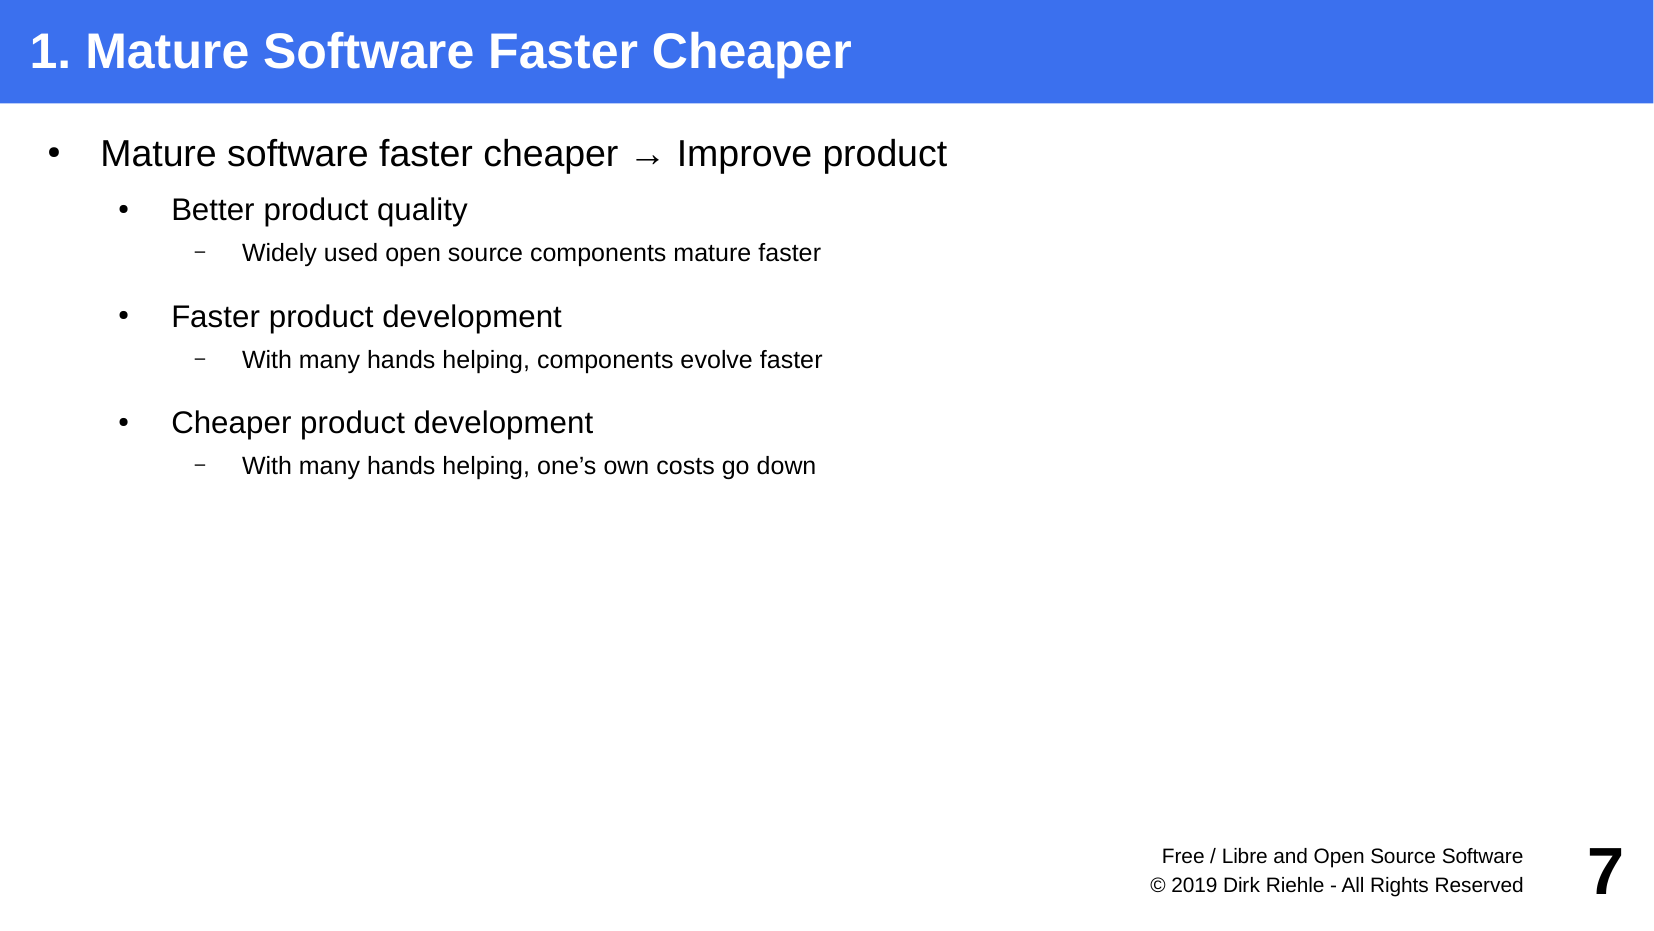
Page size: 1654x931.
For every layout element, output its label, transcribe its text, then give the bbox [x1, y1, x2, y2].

list Mature software faster cheaper → Improve product Better product quality Widely used open source components mature faster Faster product development With many hands helping, components evolve faster Cheaper product development With many hands helping, one’s own costs go down [29, 132, 1625, 813]
title 1. Mature Software Faster Cheaper [0, 0, 1654, 104]
